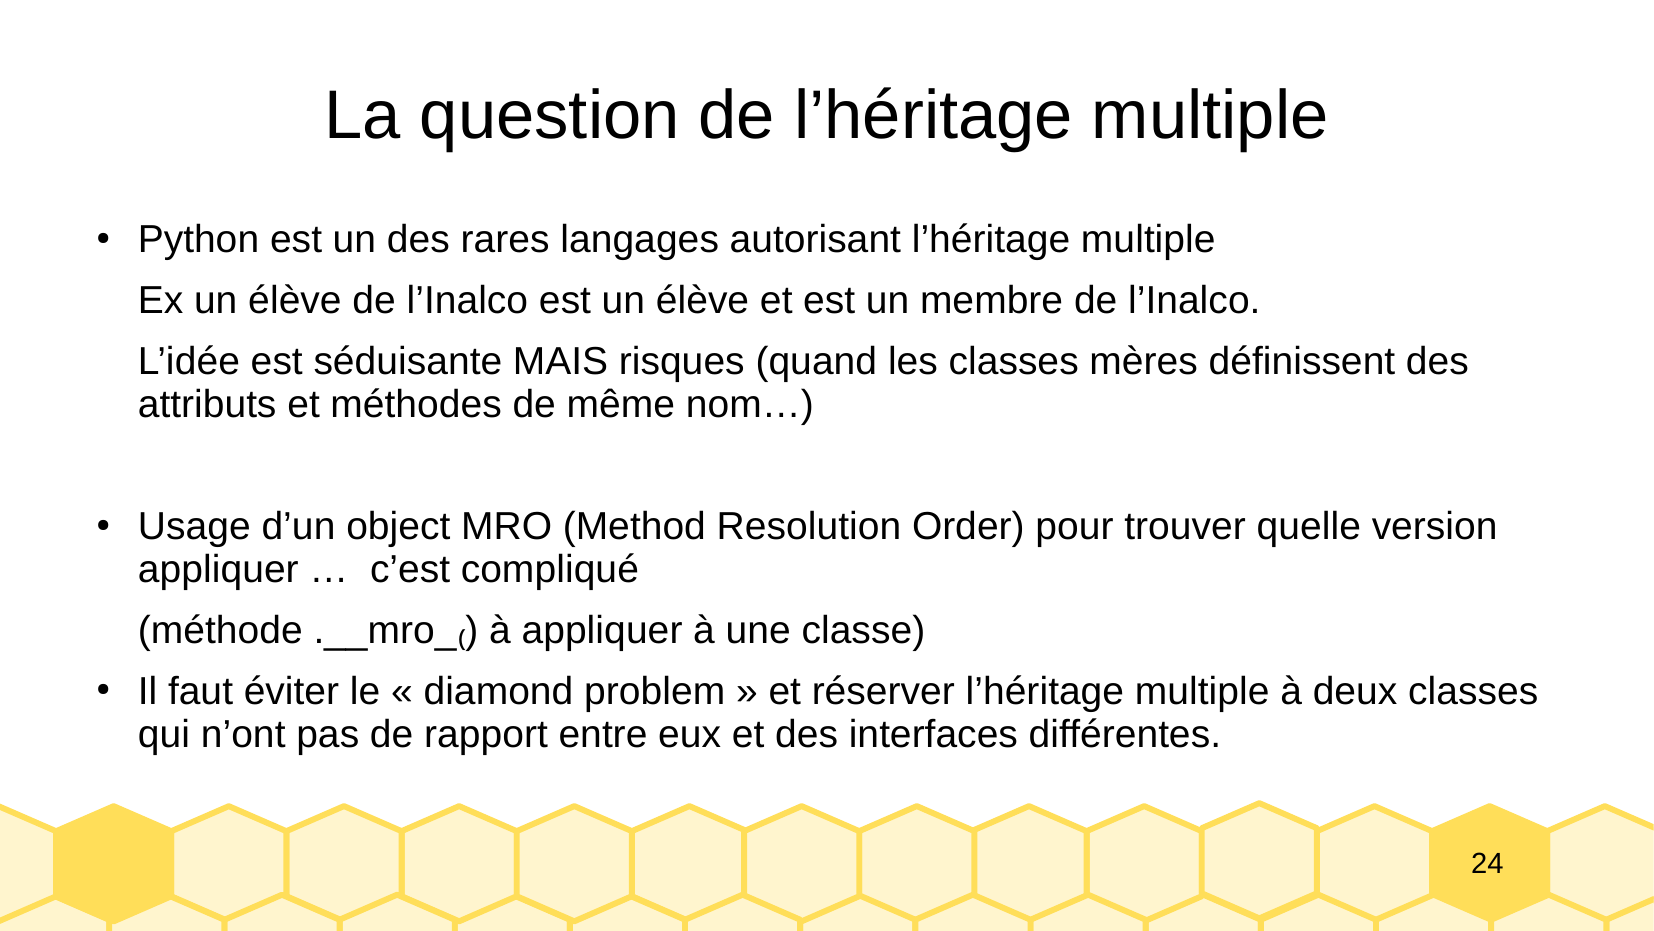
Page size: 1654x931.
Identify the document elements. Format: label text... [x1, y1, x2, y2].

title La question de l’héritage multiple [82, 37, 1571, 193]
list Python est un des rares langages autorisant l’héritage multiple Ex un élève de l’Inalco est un élève et est un membre de l’Inalco. L’idée est séduisante MAIS risques (quand les classes mères définissent des attributs et méthodes de même nom…) Usage d’un object MRO (Method Resolution Order) pour trouver quelle version appliquer … c’est compliqué (méthode .__mro_₍) à appliquer à une classe) Il faut éviter le « diamond problem » et réserver l’héritage multiple à deux classes qui n’ont pas de rapport entre eux et des interfaces différentes. [82, 217, 1571, 758]
